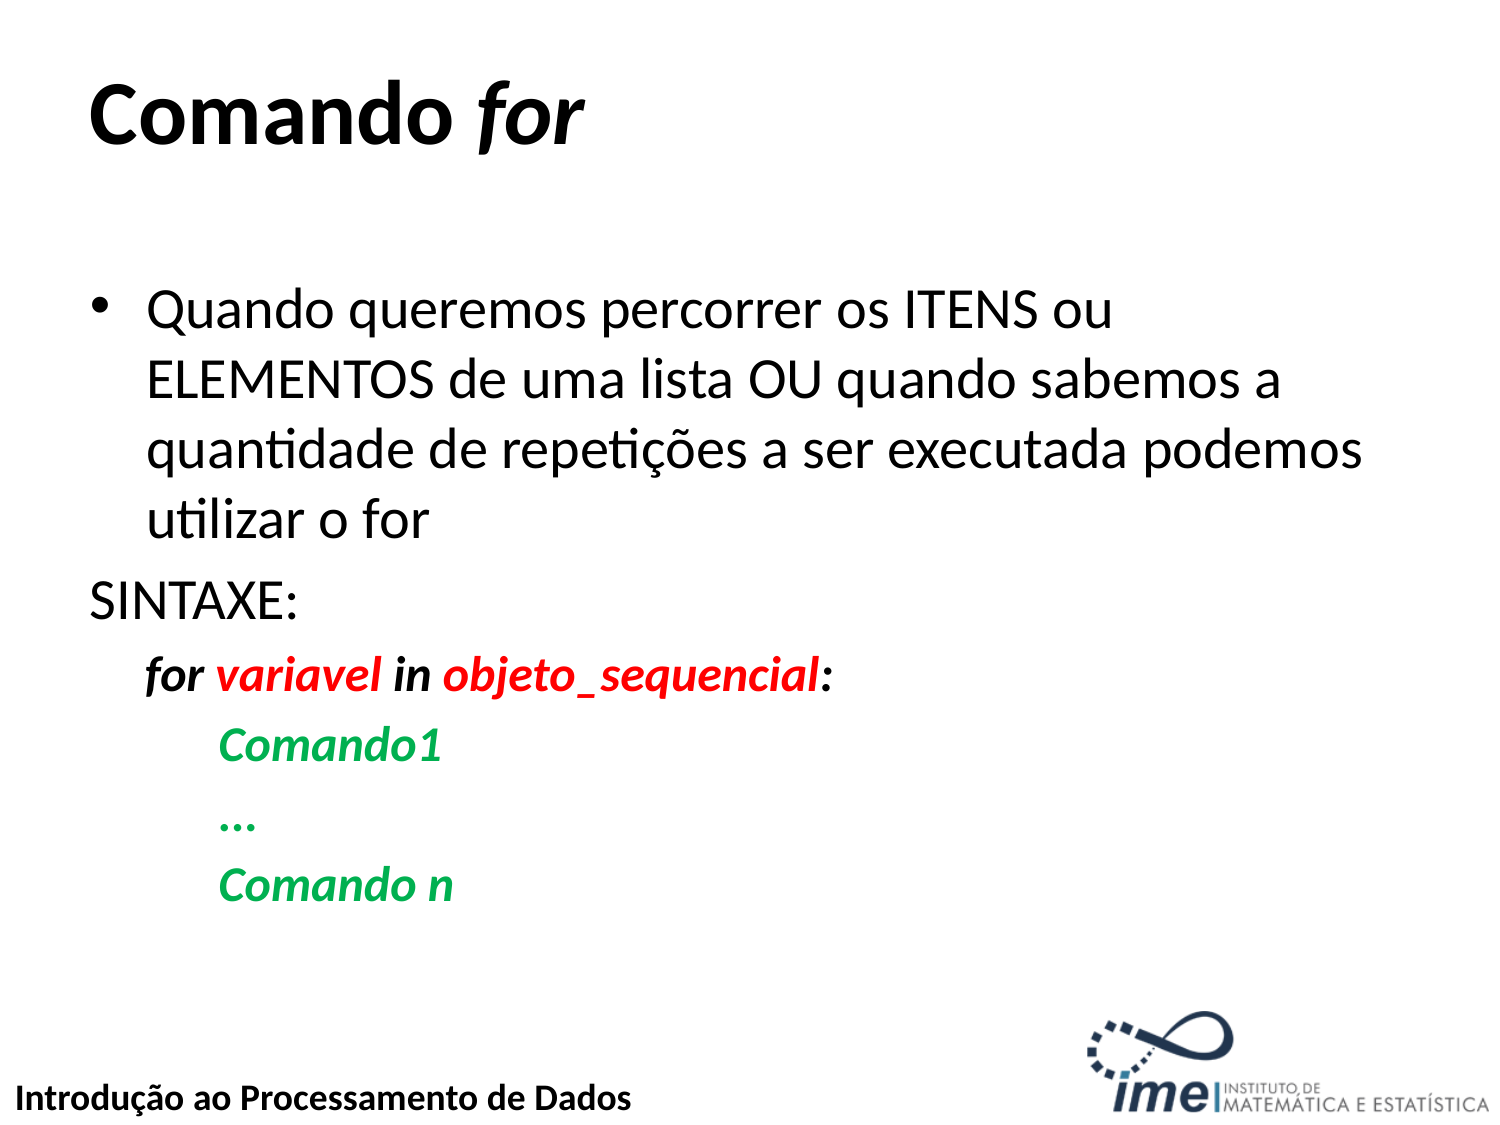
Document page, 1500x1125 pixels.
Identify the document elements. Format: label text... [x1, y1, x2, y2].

list Quando queremos percorrer os ITENS ou ELEMENTOS de uma lista OU quando sabemos a quantidade de repetições a ser executada podemos utilizar o for SINTAXE: for variavel in objeto_sequencial: Comando1 ... Comando n [75, 262, 1425, 1005]
picture [1086, 1011, 1495, 1115]
title Comando for [75, 45, 1425, 233]
